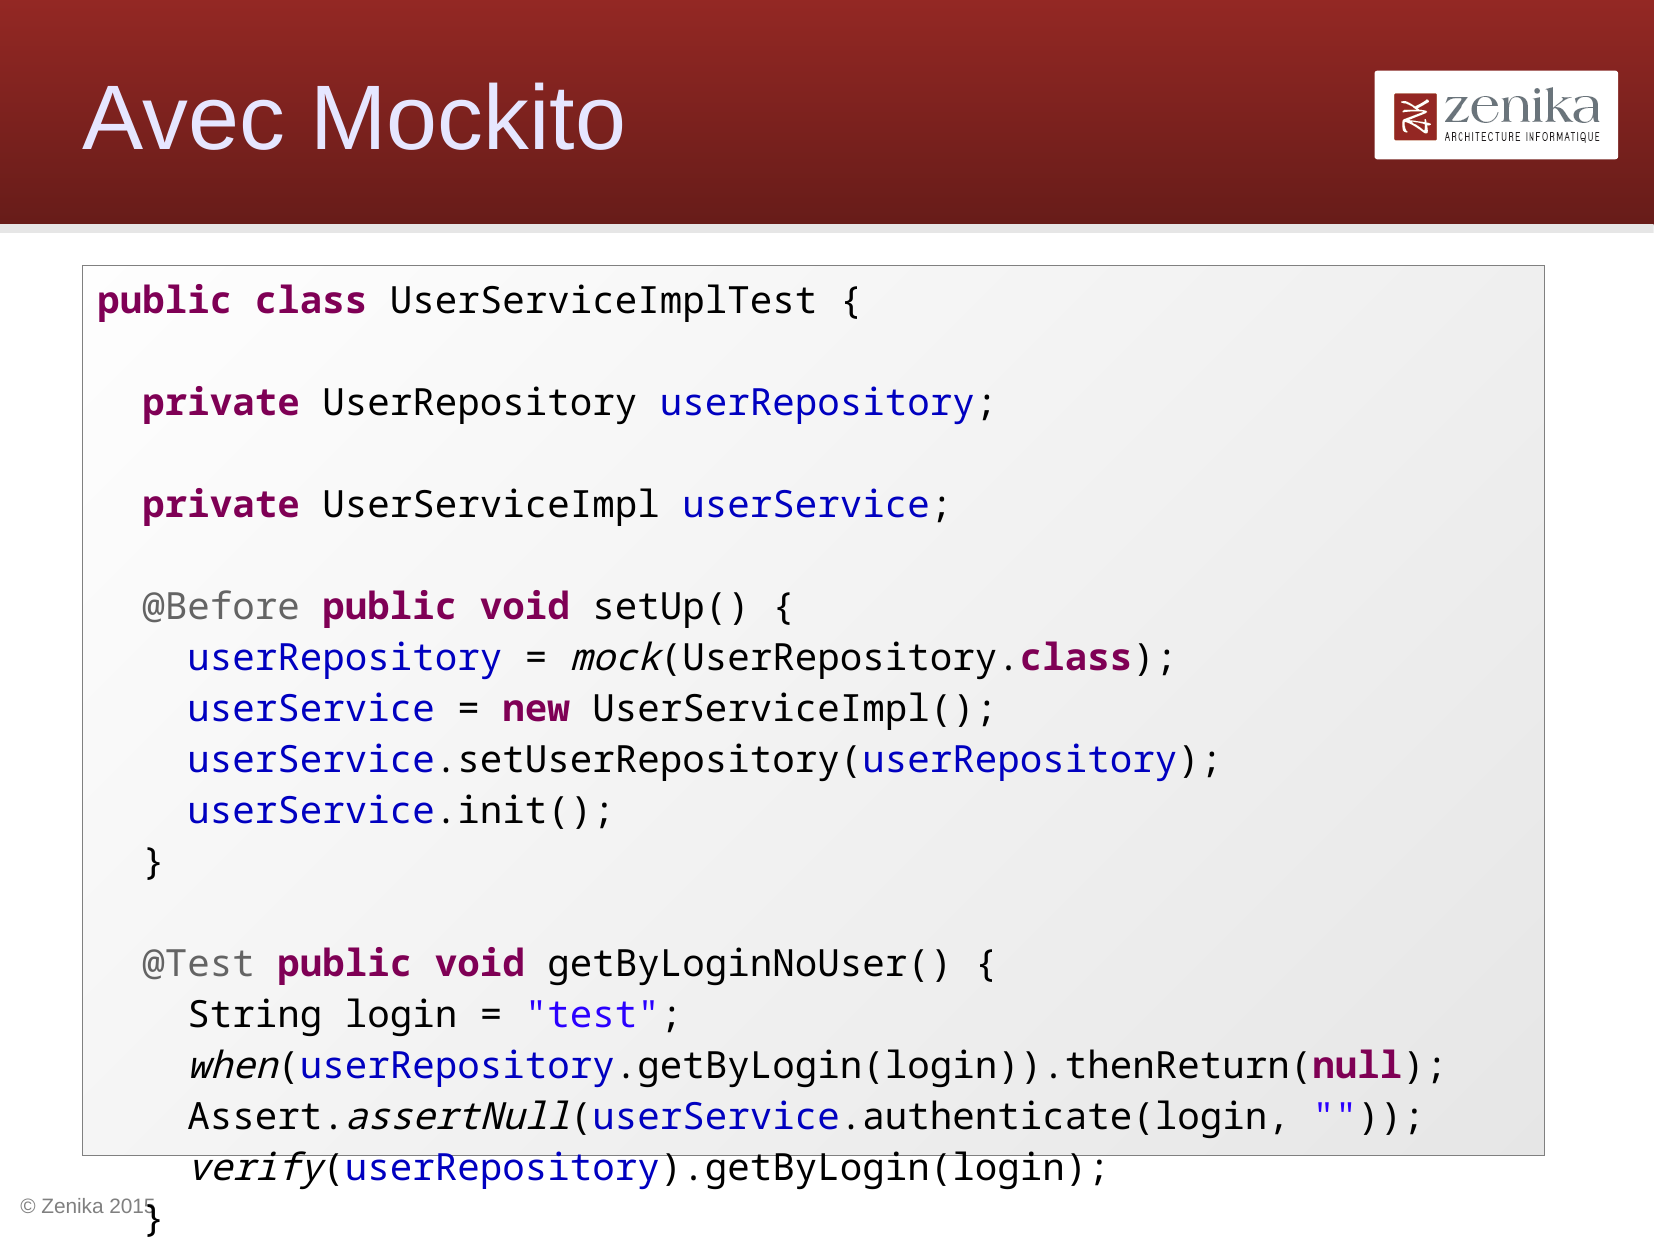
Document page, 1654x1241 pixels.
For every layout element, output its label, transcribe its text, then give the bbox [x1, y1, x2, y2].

text_box public class UserServiceImplTest { private UserRepository userRepository; private UserServiceImpl userService; @Before public void setUp() { userRepository = mock(UserRepository.class); userService = new UserServiceImpl(); userService.setUserRepository(userRepository); userService.init(); } @Test public void getByLoginNoUser() { String login = "test"; when(userRepository.getByLogin(login)).thenReturn(null); Assert.assertNull(userService.authenticate(login, "")); verify(userRepository).getByLogin(login); } } [82, 265, 1545, 1156]
title Avec Mockito [82, 13, 1571, 222]
picture [1571, 82, 1600, 149]
